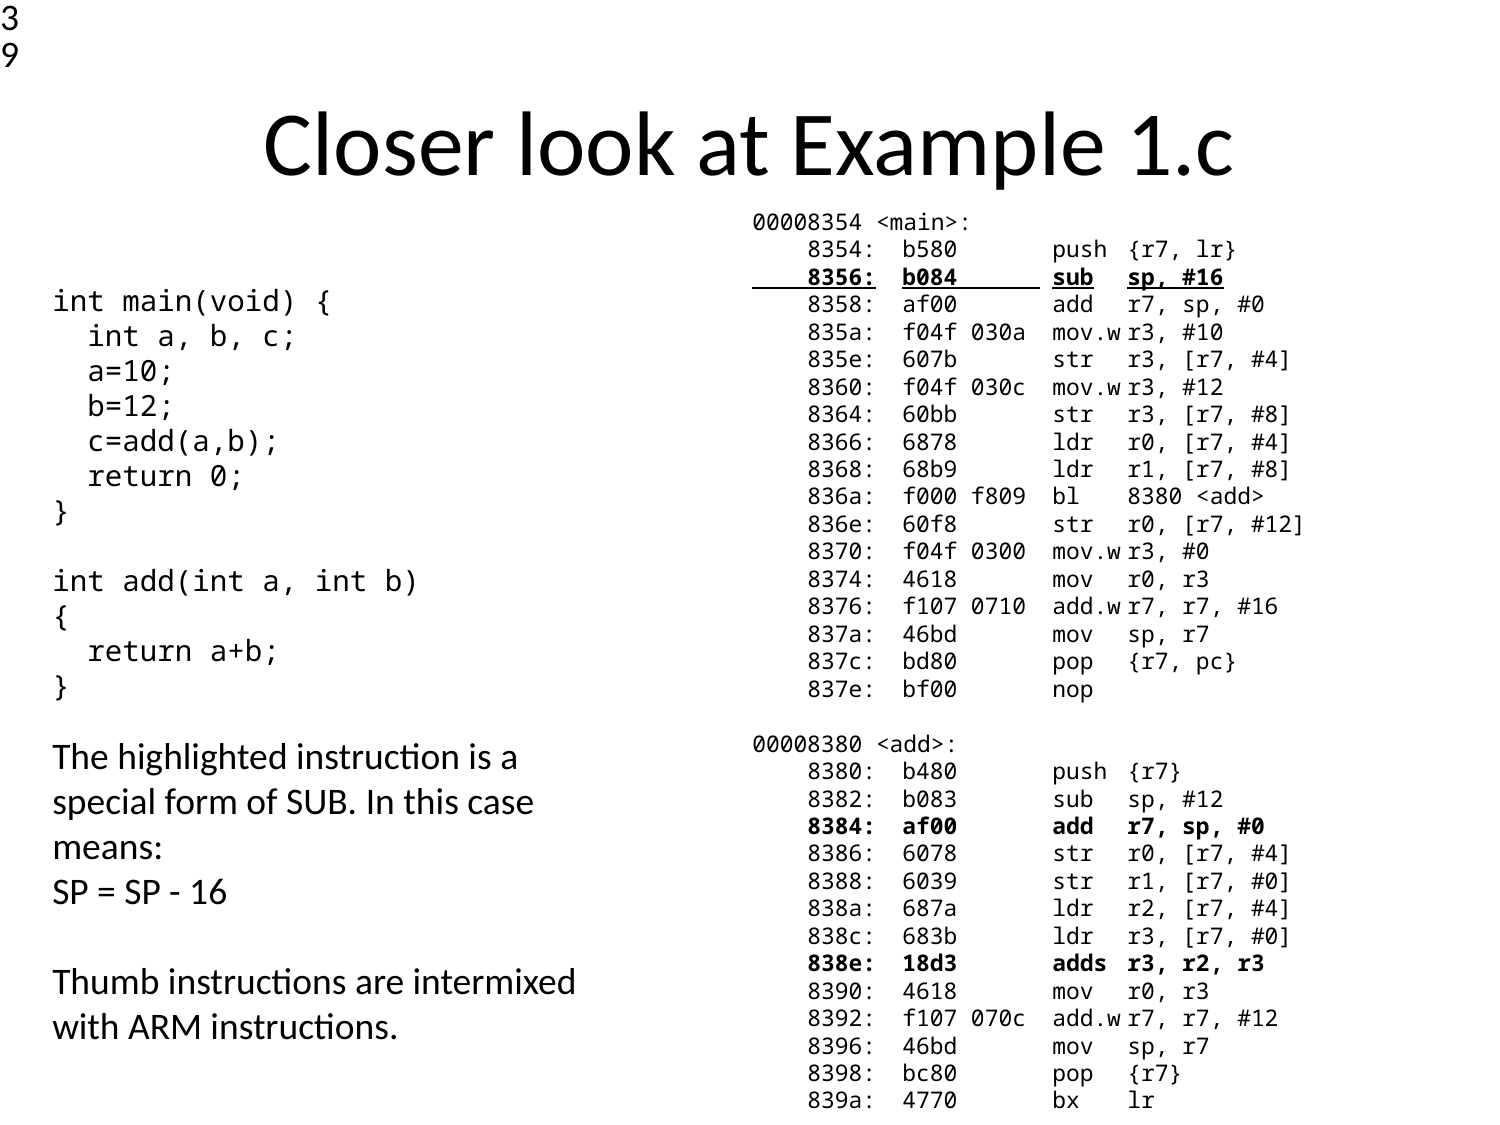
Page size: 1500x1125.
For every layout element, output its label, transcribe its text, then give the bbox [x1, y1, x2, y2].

title Closer look at Example 1.c [75, 45, 1425, 233]
text_box int main(void) { int a, b, c; a=10; b=12; c=add(a,b); return 0; } int add(int a, int b) { return a+b; } [37, 274, 737, 710]
text_box The highlighted instruction is a special form of SUB. In this case means: SP = SP - 16 Thumb instructions are intermixed with ARM instructions. [37, 724, 613, 1055]
text_box 00008354 <main>: 8354: b580 push {r7, lr} 8356: b084 sub sp, #16 8358: af00 add r7, sp, #0 835a: f04f 030a mov.w r3, #10 835e: 607b str r3, [r7, #4] 8360: f04f 030c mov.w r3, #12 8364: 60bb str r3, [r7, #8] 8366: 6878 ldr r0, [r7, #4] 8368: 68b9 ldr r1, [r7, #8] 836a: f000 f809 bl 8380 <add> 836e: 60f8 str r0, [r7, #12] 8370: f04f 0300 mov.w r3, #0 8374: 4618 mov r0, r3 8376: f107 0710 add.w r7, r7, #16 837a: 46bd mov sp, r7 837c: bd80 pop {r7, pc} 837e: bf00 nop 00008380 <add>: 8380: b480 push {r7} 8382: b083 sub sp, #12 8384: af00 add r7, sp, #0 8386: 6078 str r0, [r7, #4] 8388: 6039 str r1, [r7, #0] 838a: 687a ldr r2, [r7, #4] 838c: 683b ldr r3, [r7, #0] 838e: 18d3 adds r3, r2, r3 8390: 4618 mov r0, r3 8392: f107 070c add.w r7, r7, #12 8396: 46bd mov sp, r7 8398: bc80 pop {r7} 839a: 4770 bx lr [737, 200, 1438, 1122]
